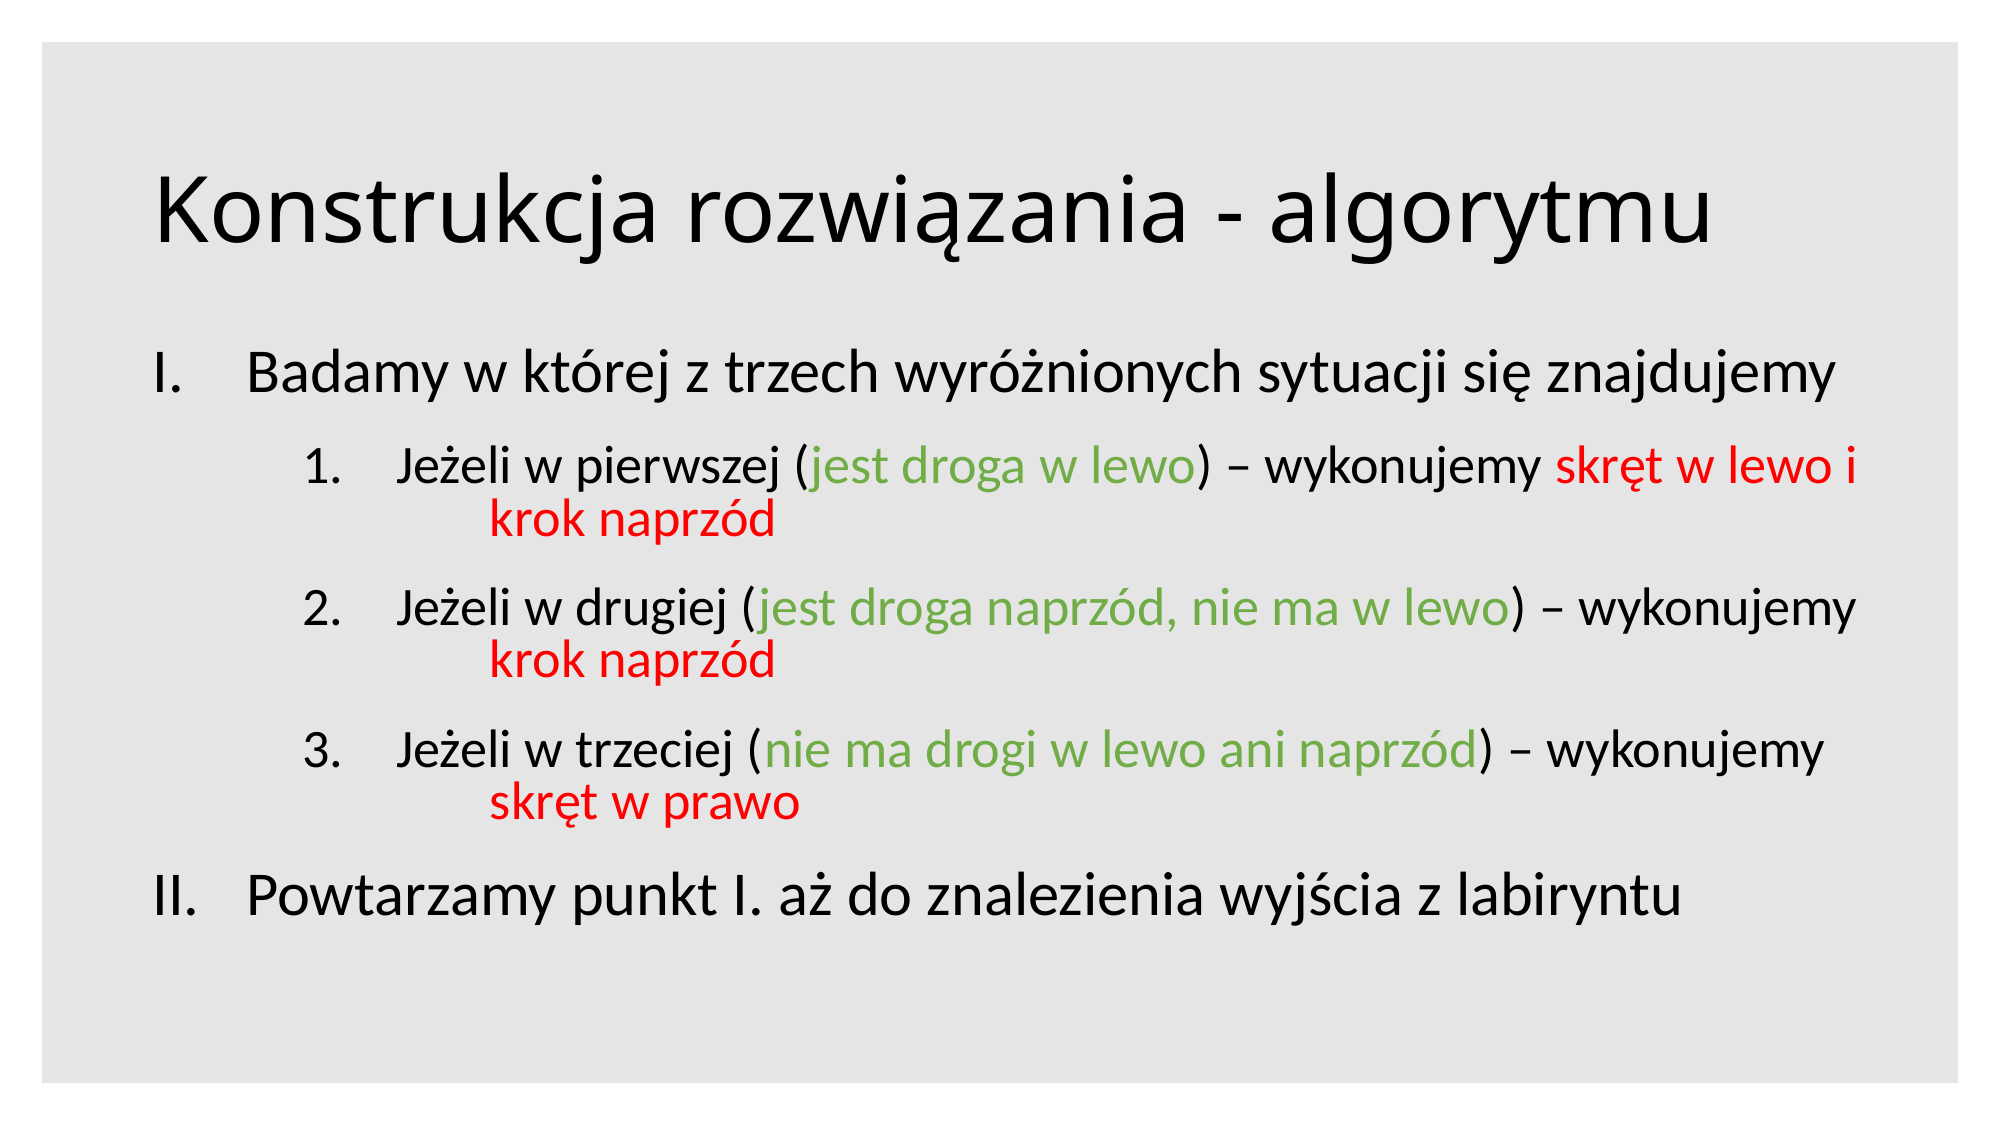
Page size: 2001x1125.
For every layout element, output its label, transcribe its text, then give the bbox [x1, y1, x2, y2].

list Badamy w której z trzech wyróżnionych sytuacji się znajdujemy Jeżeli w pierwszej (jest droga w lewo) – wykonujemy skręt w lewo i krok naprzód Jeżeli w drugiej (jest droga naprzód, nie ma w lewo) – wykonujemy krok naprzód Jeżeli w trzeciej (nie ma drogi w lewo ani naprzód) – wykonujemy skręt w prawo Powtarzamy punkt I. aż do znalezienia wyjścia z labiryntu [137, 337, 1882, 973]
text_box [53, 53, 1947, 1073]
title Konstrukcja rozwiązania - algorytmu [137, 103, 1863, 322]
